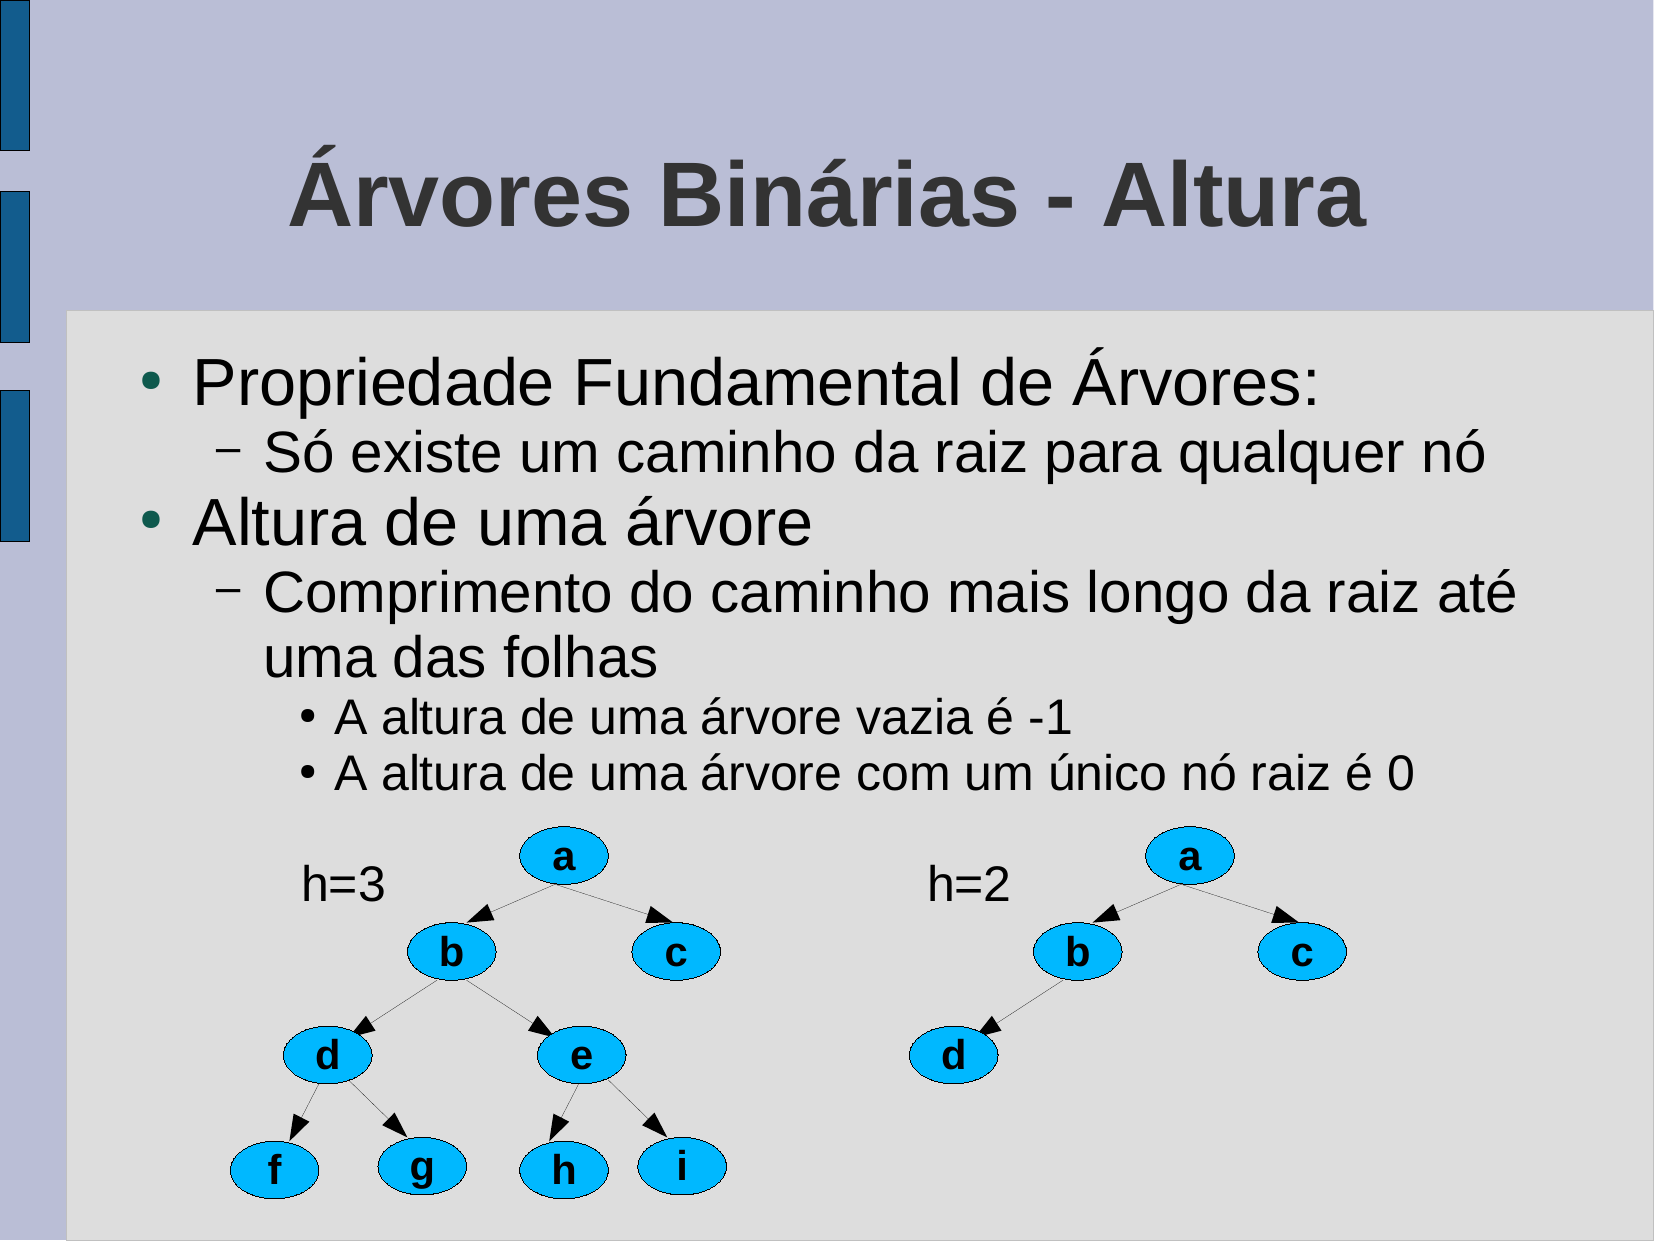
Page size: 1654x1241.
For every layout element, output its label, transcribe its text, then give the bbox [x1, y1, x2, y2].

text_box a [519, 826, 609, 885]
title Árvores Binárias - Altura [121, 91, 1534, 299]
text_box a [1145, 826, 1235, 885]
list Propriedade Fundamental de Árvores: Só existe um caminho da raiz para qualquer nó Altura de uma árvore Comprimento do caminho mais longo da raiz até uma das folhas A altura de uma árvore vazia é -1 A altura de uma árvore com um único nó raiz é 0 [121, 344, 1534, 1127]
text_box h=2 [927, 856, 1013, 913]
text_box c [1257, 922, 1347, 981]
text_box h=3 [301, 856, 387, 913]
text_box g [377, 1137, 467, 1195]
text_box d [909, 1026, 999, 1084]
text_box h [519, 1141, 609, 1199]
text_box f [230, 1141, 319, 1199]
text_box e [537, 1026, 627, 1084]
text_box i [637, 1137, 727, 1195]
text_box c [631, 922, 721, 981]
text_box d [283, 1026, 373, 1084]
text_box b [407, 922, 497, 981]
text_box b [1033, 922, 1123, 981]
